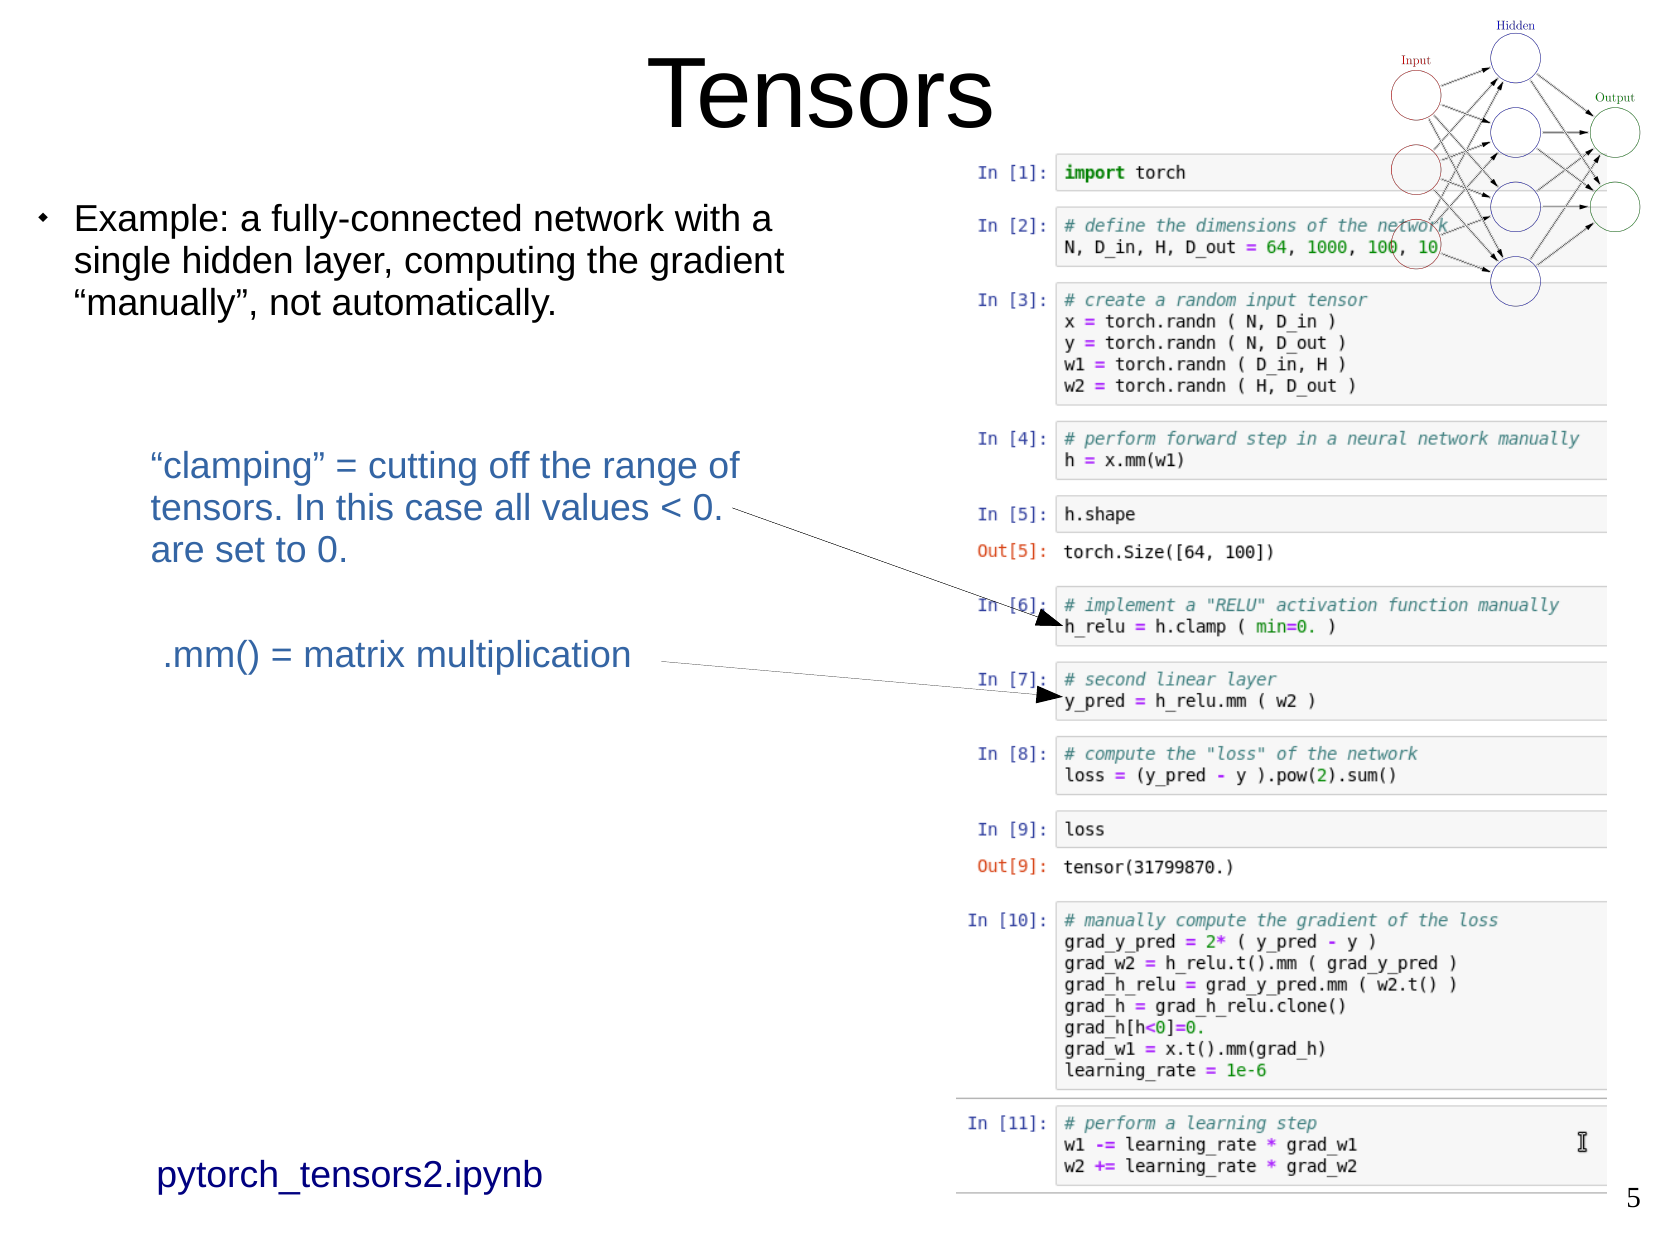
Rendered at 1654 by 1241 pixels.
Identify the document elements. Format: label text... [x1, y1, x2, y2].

picture [956, 19, 1641, 1205]
text_box pytorch_tensors2.ipynb [141, 1145, 674, 1203]
text_box “clamping” = cutting off the range of tensors. In this case all values < 0. are set to 0. [135, 437, 774, 578]
text_box .mm() = matrix multiplication [147, 625, 786, 683]
text_box <number> [1547, 1181, 1642, 1228]
text_box Tensors [94, 29, 1391, 157]
text_box Example: a fully-connected network with a single hidden layer, computing the gradient “manually”, not automatically. [23, 189, 956, 709]
